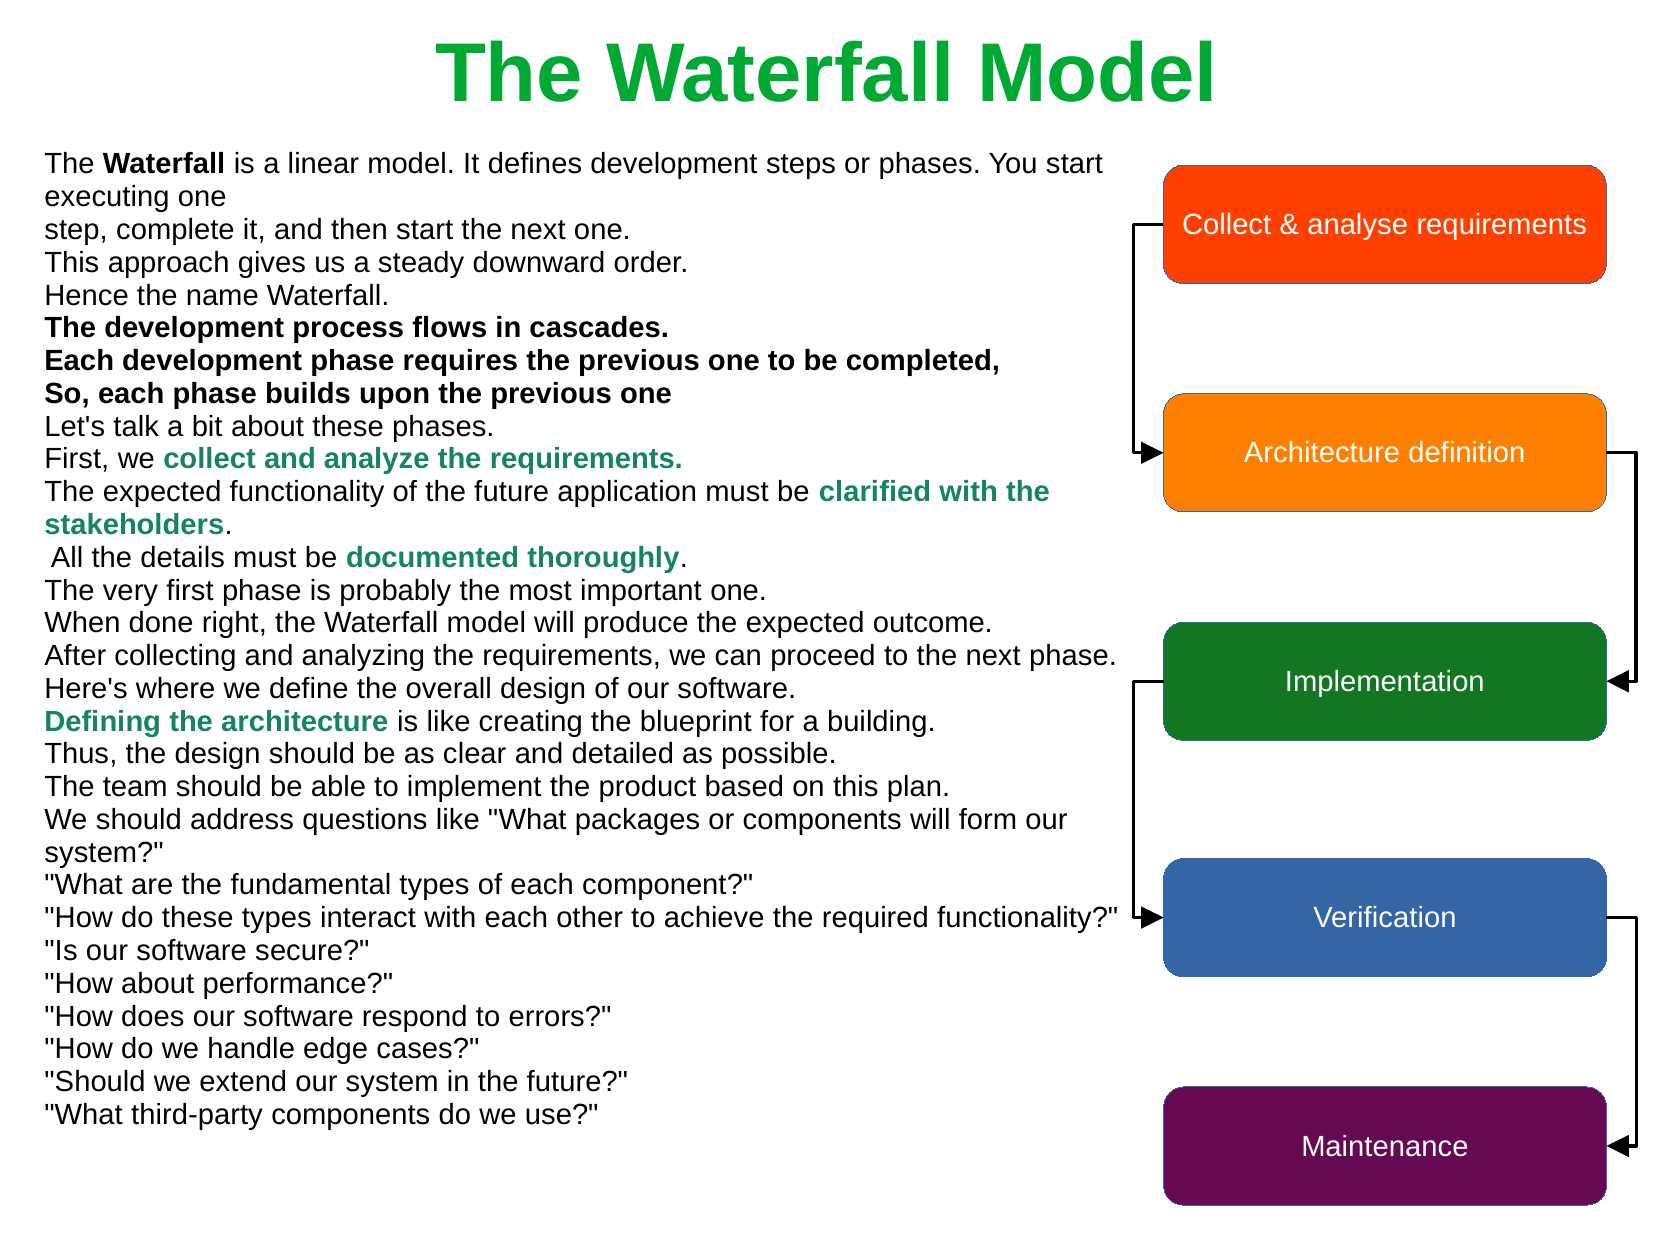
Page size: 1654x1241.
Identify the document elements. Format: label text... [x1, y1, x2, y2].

text_box Architecture definition [1163, 393, 1607, 512]
text_box The Waterfall is a linear model. It defines development steps or phases. You start executing one step, complete it, and then start the next one. This approach gives us a steady downward order. Hence the name Waterfall. The development process flows in cascades. Each development phase requires the previous one to be completed, So, each phase builds upon the previous one Let's talk a bit about these phases. First, we collect and analyze the requirements. The expected functionality of the future application must be clarified with the stakeholders. All the details must be documented thoroughly. The very first phase is probably the most important one. When done right, the Waterfall model will produce the expected outcome. After collecting and analyzing the requirements, we can proceed to the next phase. Here's where we define the overall design of our software. Defining the architecture is like creating the blueprint for a building. Thus, the design should be as clear and detailed as possible. The team should be able to implement the product based on this plan. We should address questions like "What packages or components will form our system?" "What are the fundamental types of each component?" "How do these types interact with each other to achieve the required functionality?" "Is our software secure?" "How about performance?" "How does our software respond to errors?" "How do we handle edge cases?" "Should we extend our system in the future?" "What third-party components do we use?" [29, 140, 1152, 1205]
text_box Verification [1163, 858, 1607, 977]
title The Waterfall Model [82, 25, 1571, 150]
text_box Collect & analyse requirements [1163, 165, 1607, 284]
text_box Implementation [1163, 622, 1607, 741]
text_box Maintenance [1163, 1086, 1607, 1206]
